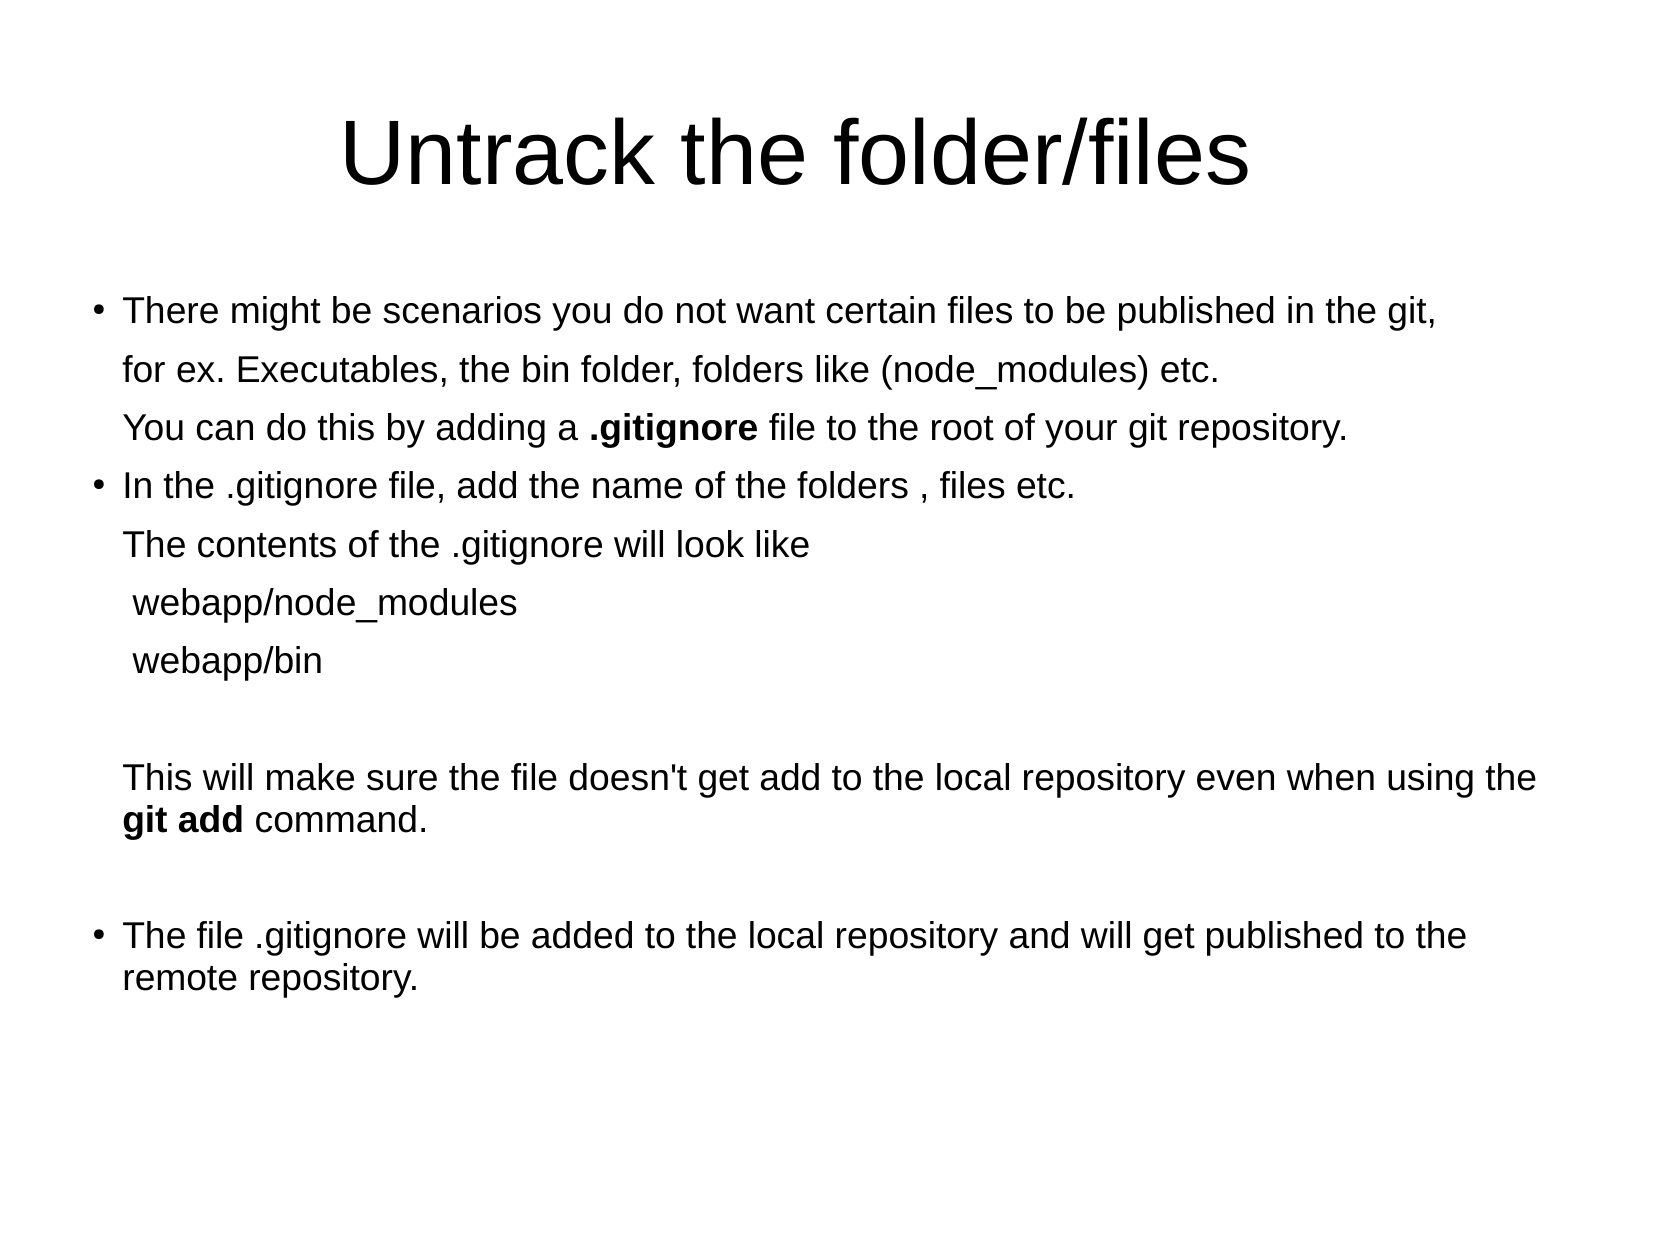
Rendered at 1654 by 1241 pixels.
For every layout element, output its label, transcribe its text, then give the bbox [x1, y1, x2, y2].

title Untrack the folder/files [82, 49, 1571, 257]
list There might be scenarios you do not want certain files to be published in the git, for ex. Executables, the bin folder, folders like (node_modules) etc. You can do this by adding a .gitignore file to the root of your git repository. In the .gitignore file, add the name of the folders , files etc. The contents of the .gitignore will look like webapp/node_modules webapp/bin This will make sure the file doesn't get add to the local repository even when using the git add command. The file .gitignore will be added to the local repository and will get published to the remote repository. [82, 290, 1571, 1010]
